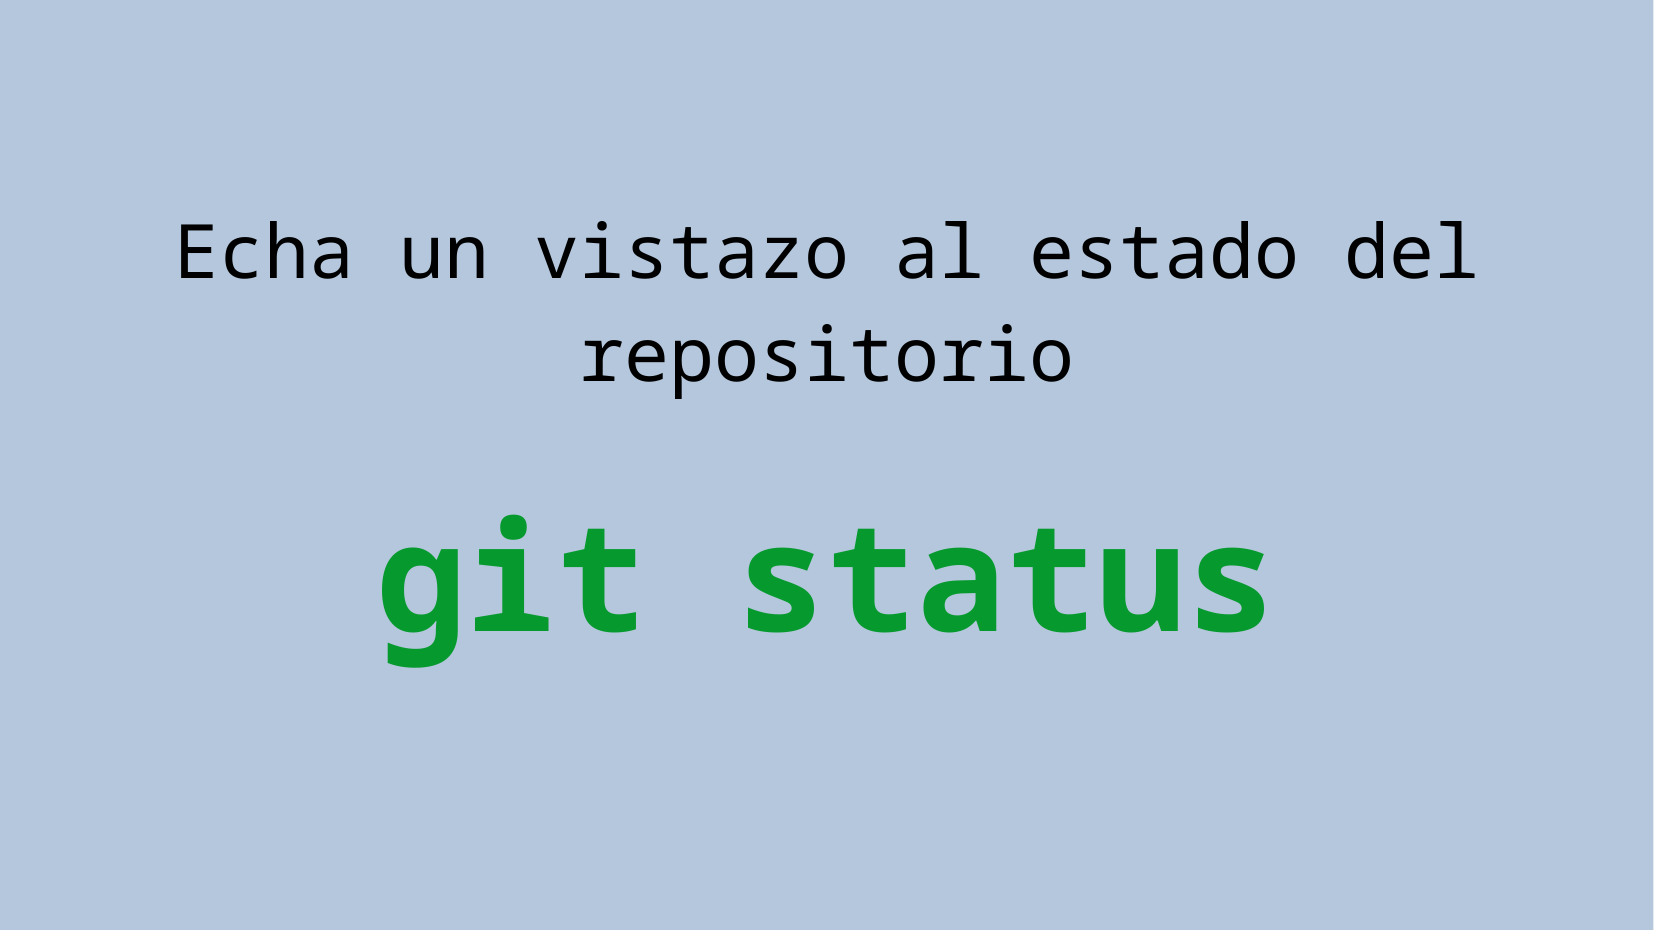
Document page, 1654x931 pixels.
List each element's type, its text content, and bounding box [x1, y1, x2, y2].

subtitle Echa un vistazo al estado del repositorio git status [82, 76, 1571, 797]
